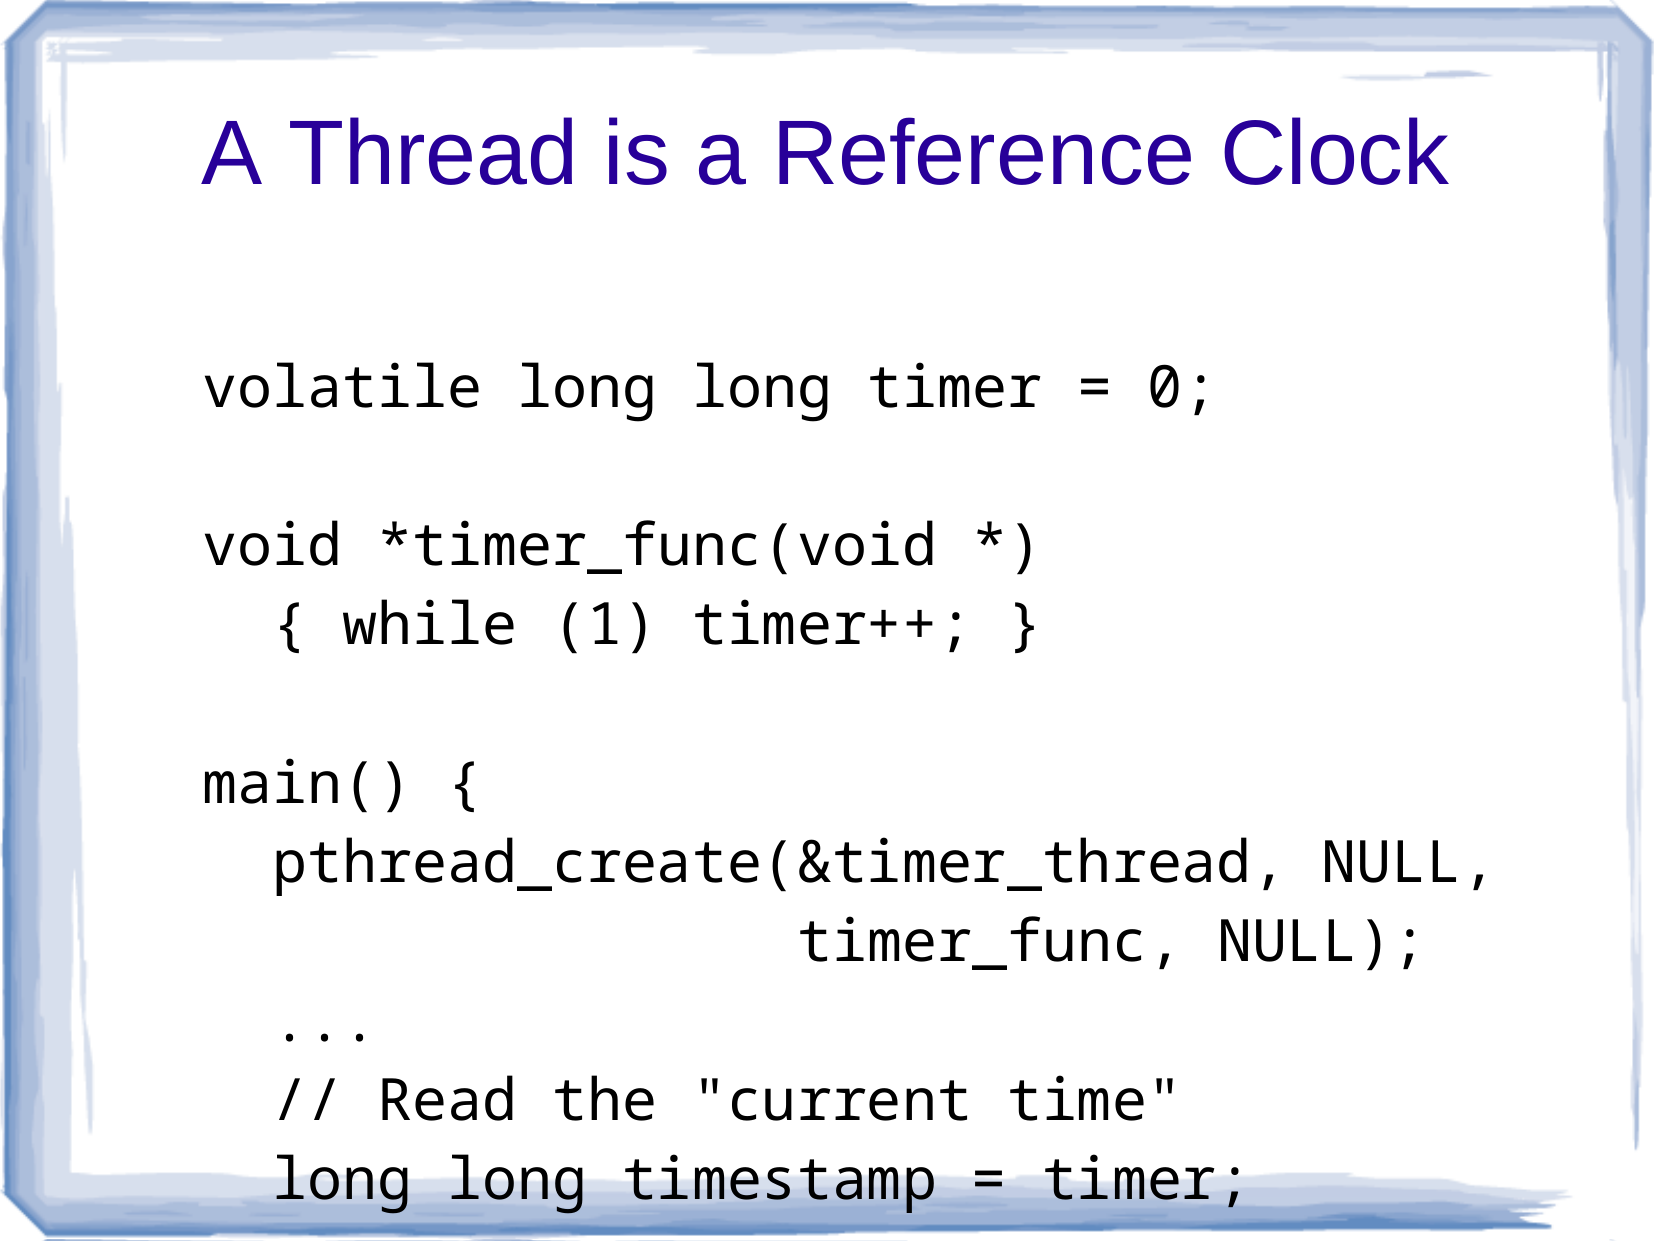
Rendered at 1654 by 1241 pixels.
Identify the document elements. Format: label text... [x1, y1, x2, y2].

picture [0, 0, 1654, 1241]
text_box volatile long long timer = 0; void *timer_func(void *) { while (1) timer++; } main() { pthread_create(&timer_thread, NULL, timer_func, NULL); ... // Read the "current time" long long timestamp = timer; ... } [187, 337, 1538, 1110]
title A Thread is a Reference Clock [82, 49, 1571, 257]
